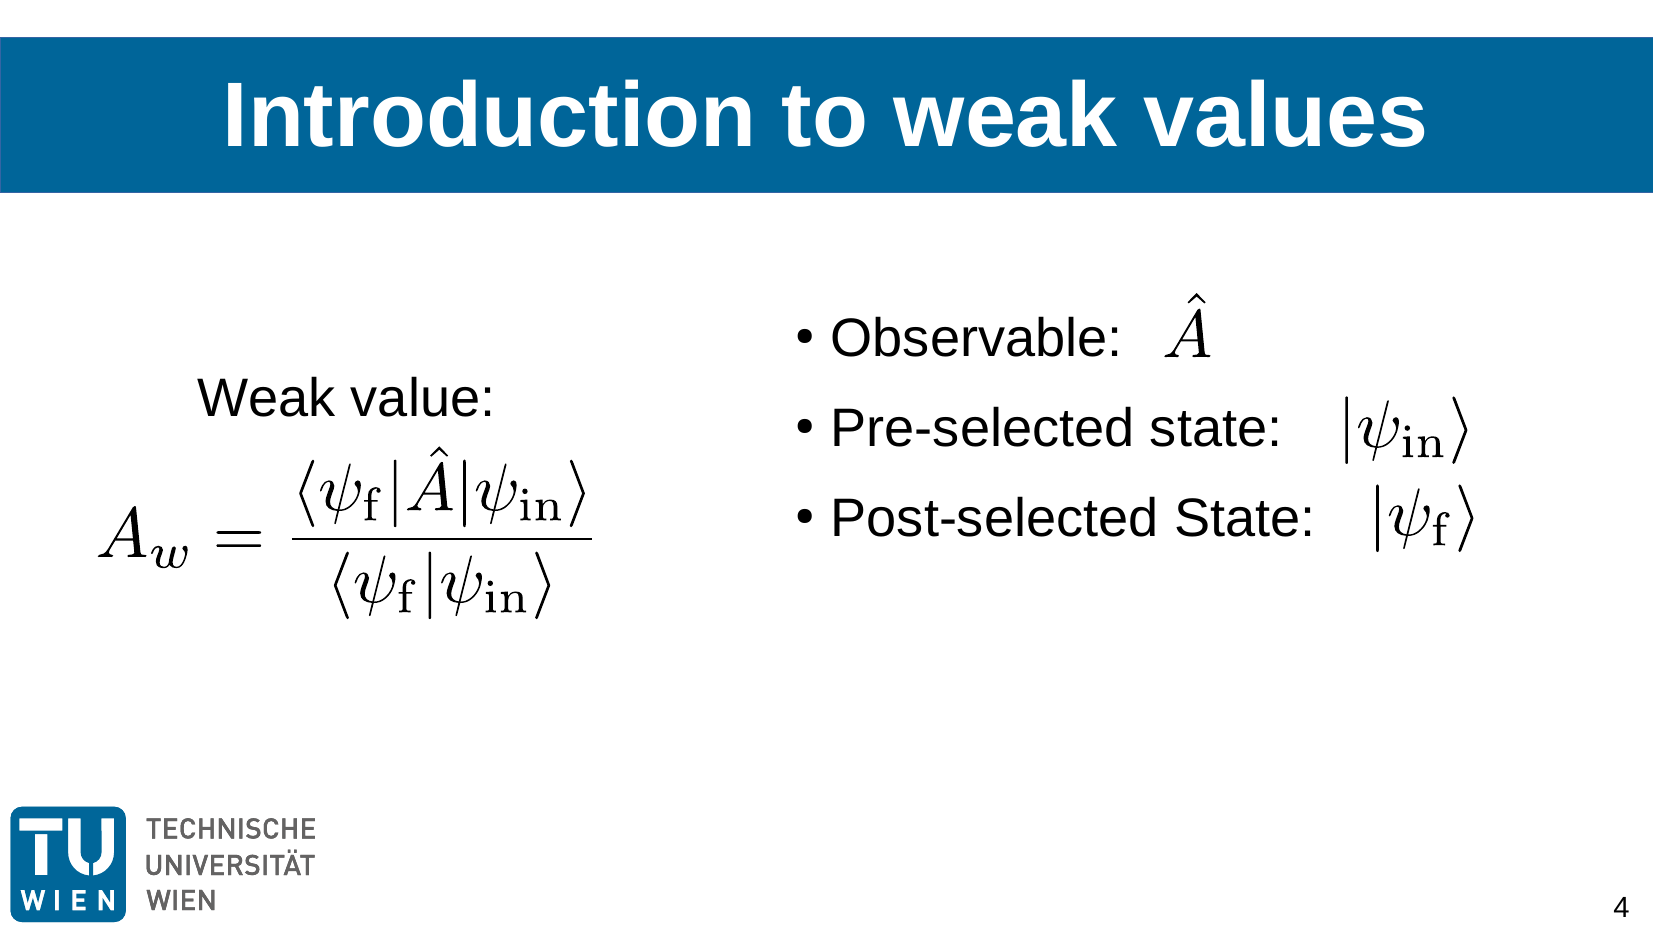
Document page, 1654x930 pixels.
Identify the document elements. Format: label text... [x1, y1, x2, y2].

title Introduction to weak values [0, 37, 1653, 193]
list Observable: Pre-selected state: Post-selected State: [795, 217, 1571, 757]
list Weak value: [197, 367, 503, 436]
picture [1319, 384, 1485, 566]
picture [195, 434, 606, 630]
picture [1155, 270, 1231, 382]
picture [96, 462, 189, 590]
